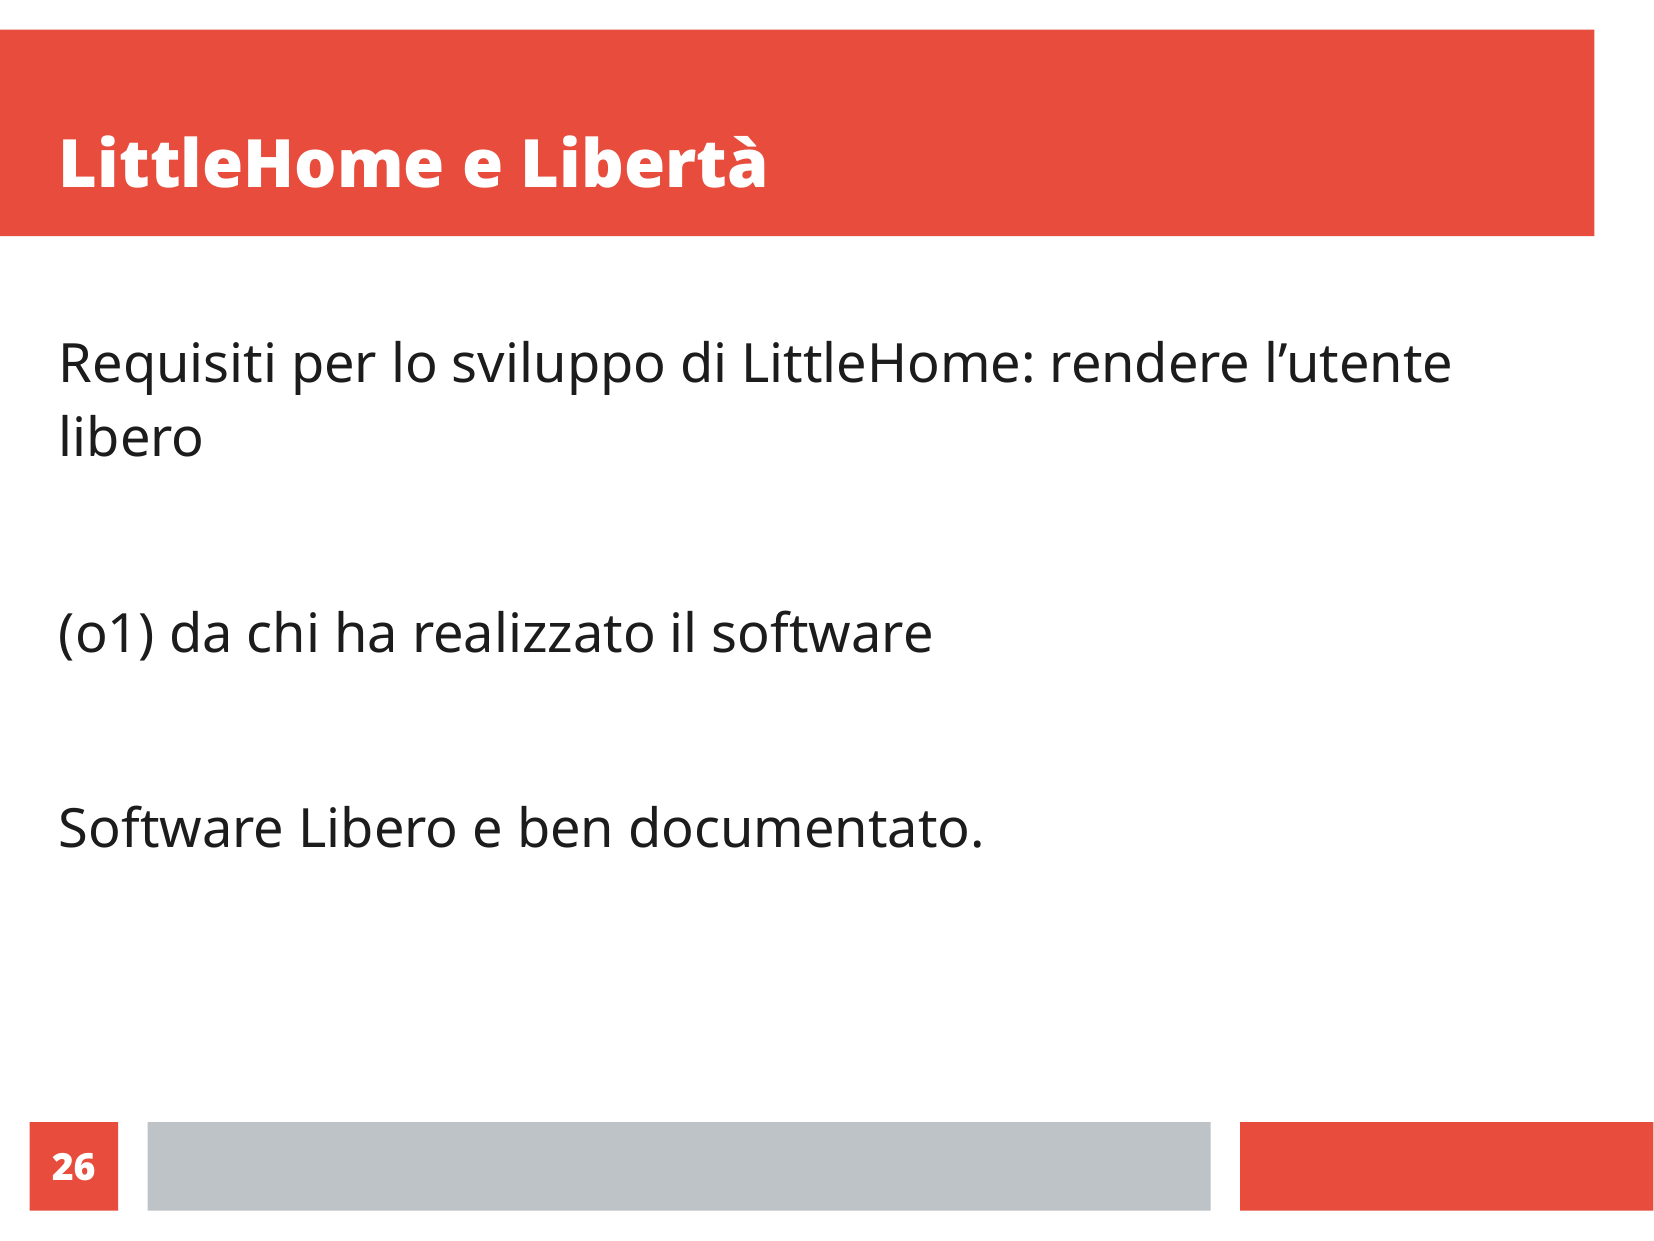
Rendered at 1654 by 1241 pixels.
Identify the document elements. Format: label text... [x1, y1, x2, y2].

title LittleHome e Libertà [59, 59, 1595, 207]
list Requisiti per lo sviluppo di LittleHome: rendere l’utente libero (o1) da chi ha realizzato il software Software Libero e ben documentato. [59, 324, 1565, 1093]
